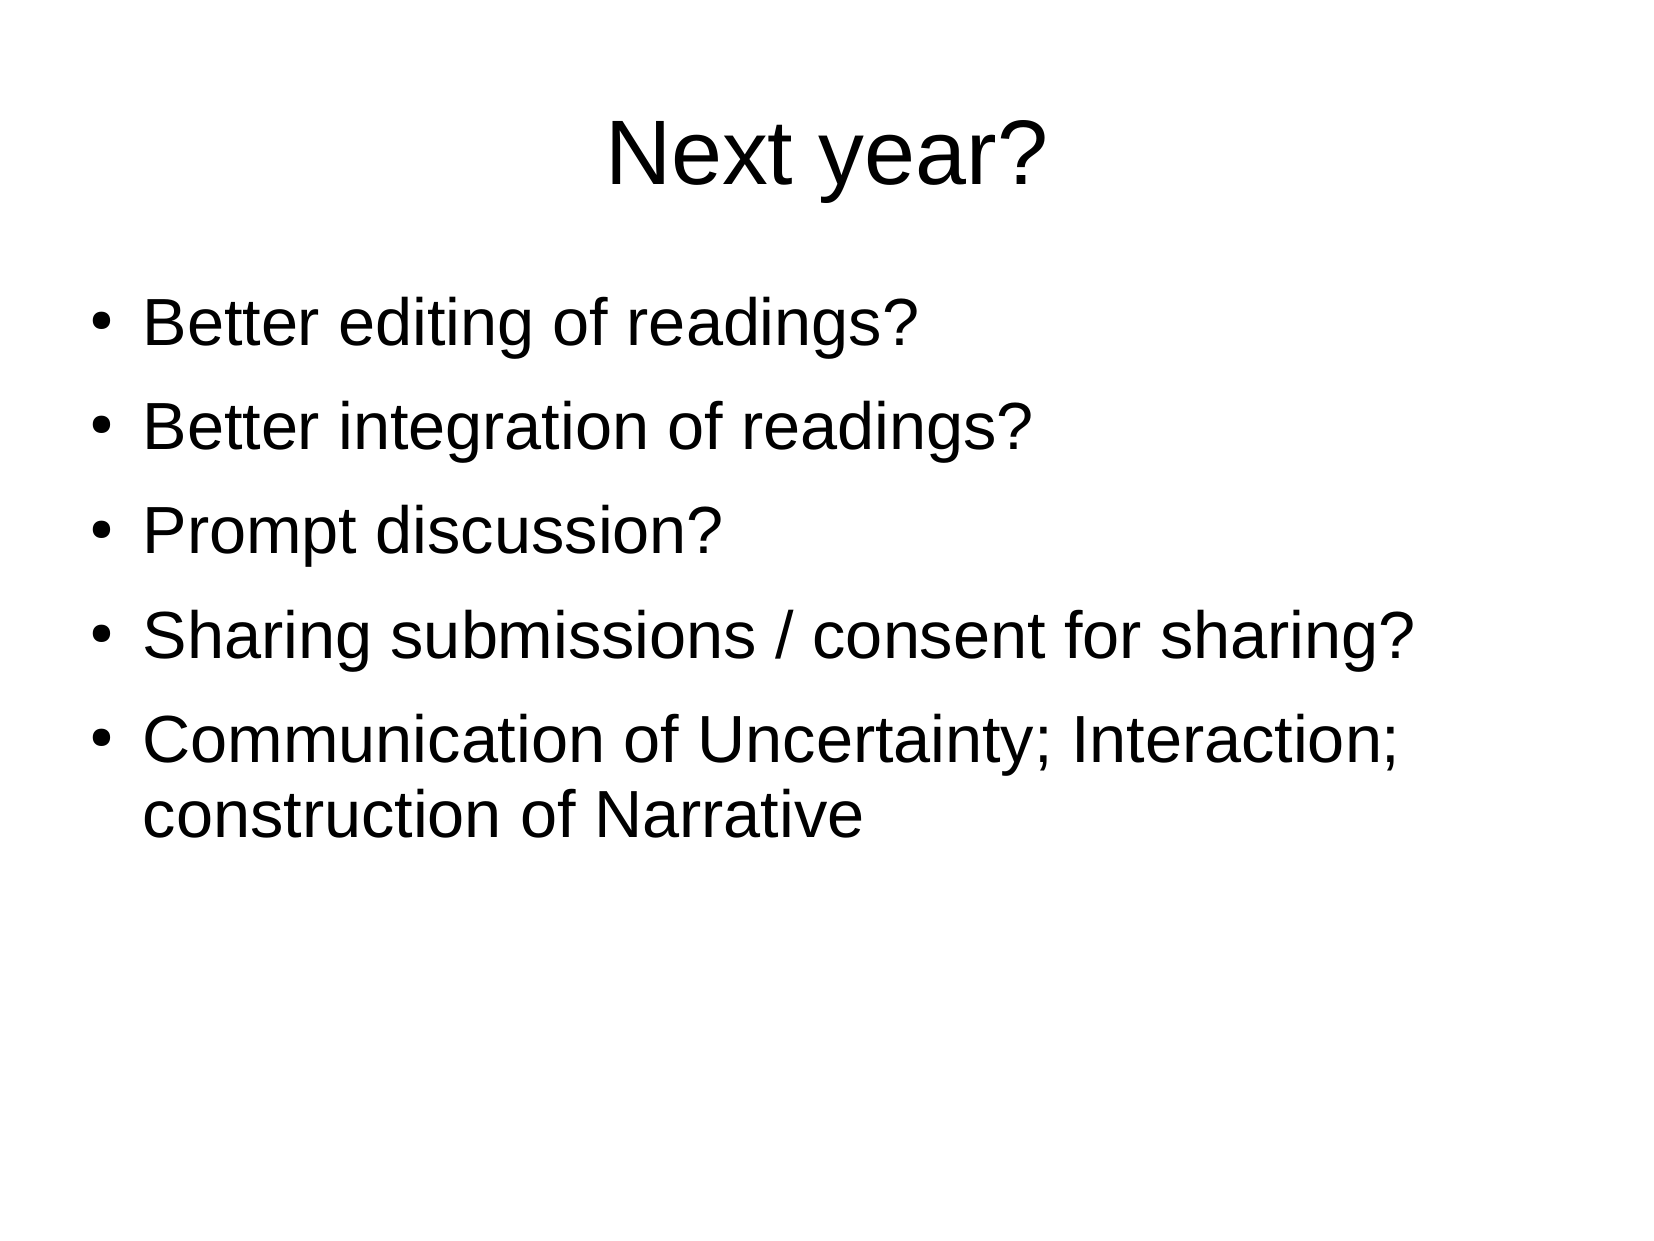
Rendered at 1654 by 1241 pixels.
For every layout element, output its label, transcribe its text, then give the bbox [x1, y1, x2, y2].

list Better editing of readings? Better integration of readings? Prompt discussion? Sharing submissions / consent for sharing? Communication of Uncertainty; Interaction; construction of Narrative [71, 285, 1561, 1104]
title Next year? [82, 49, 1571, 257]
